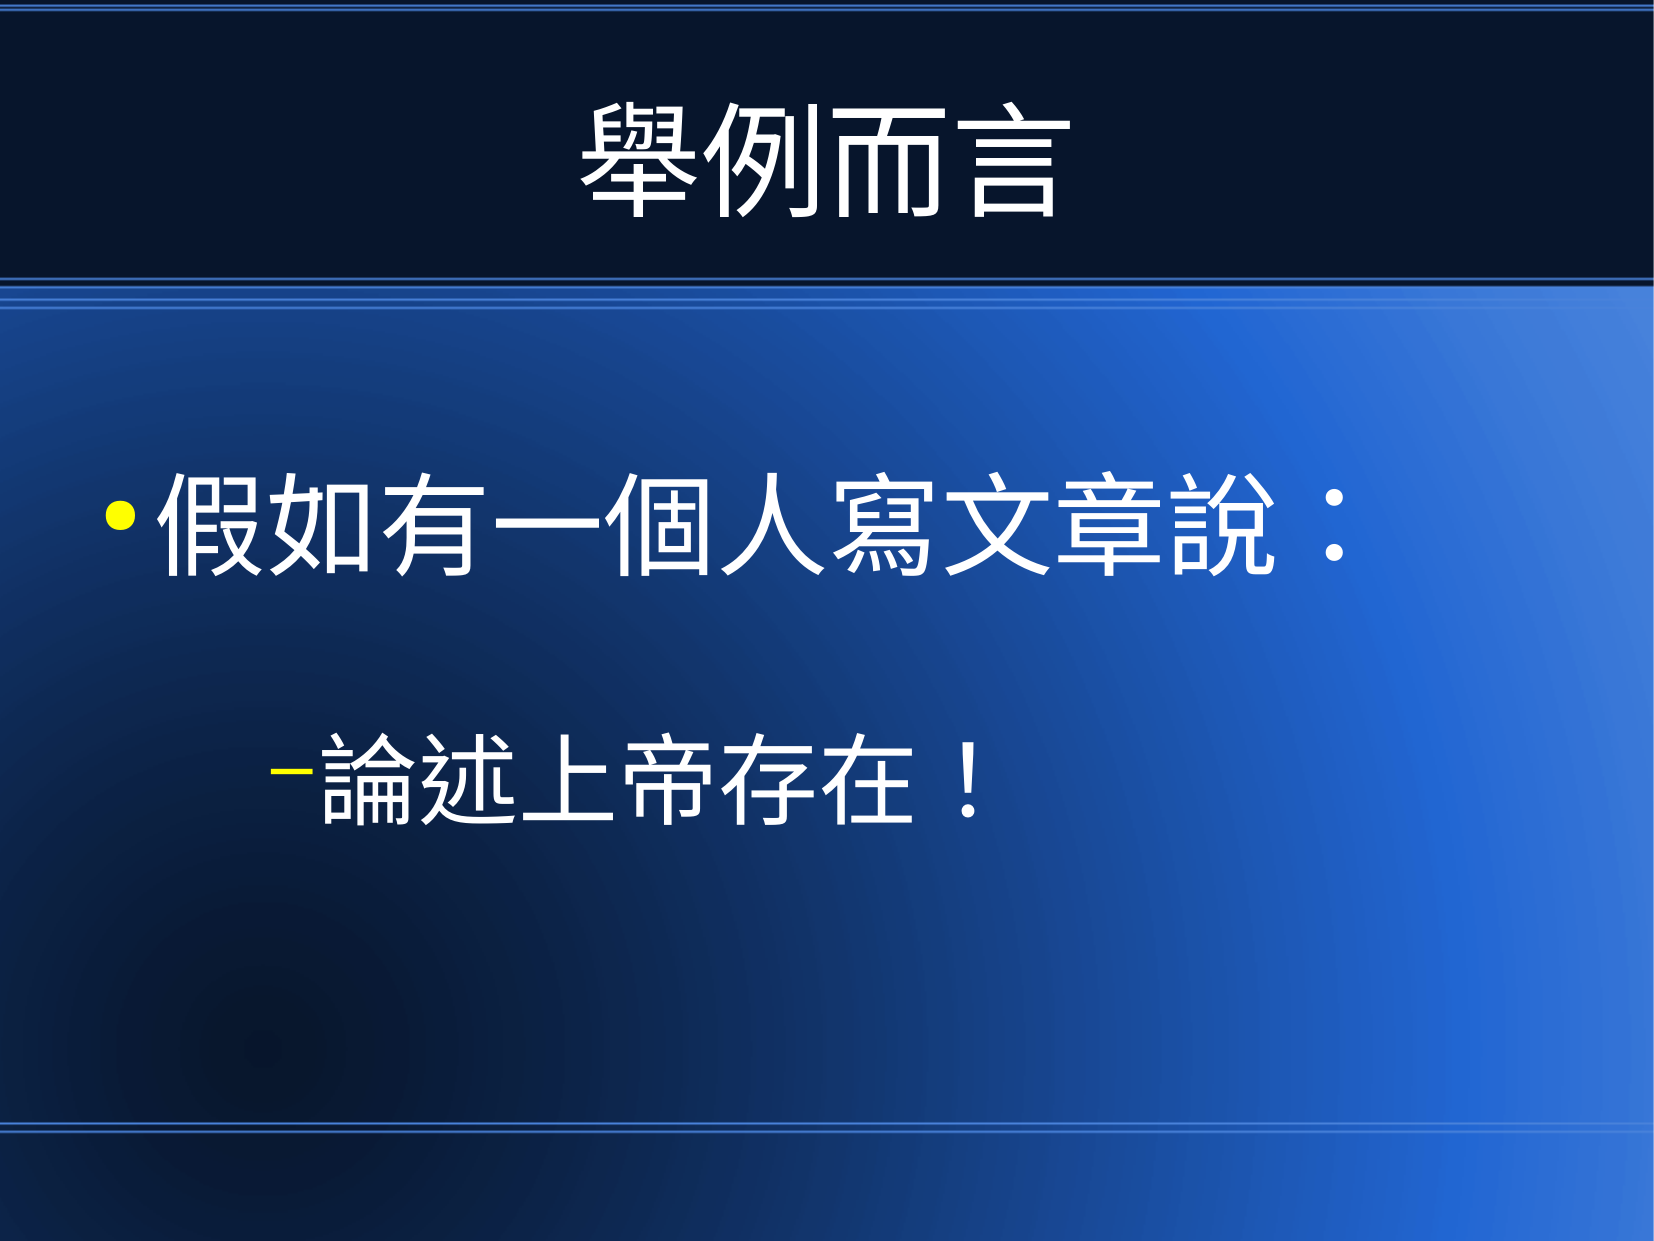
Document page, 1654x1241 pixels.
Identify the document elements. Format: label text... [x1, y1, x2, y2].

list 假如有一個人寫文章說： 論述上帝存在！ [82, 355, 1571, 1241]
title 舉例而言 [82, 49, 1571, 257]
picture [0, 0, 1654, 1241]
